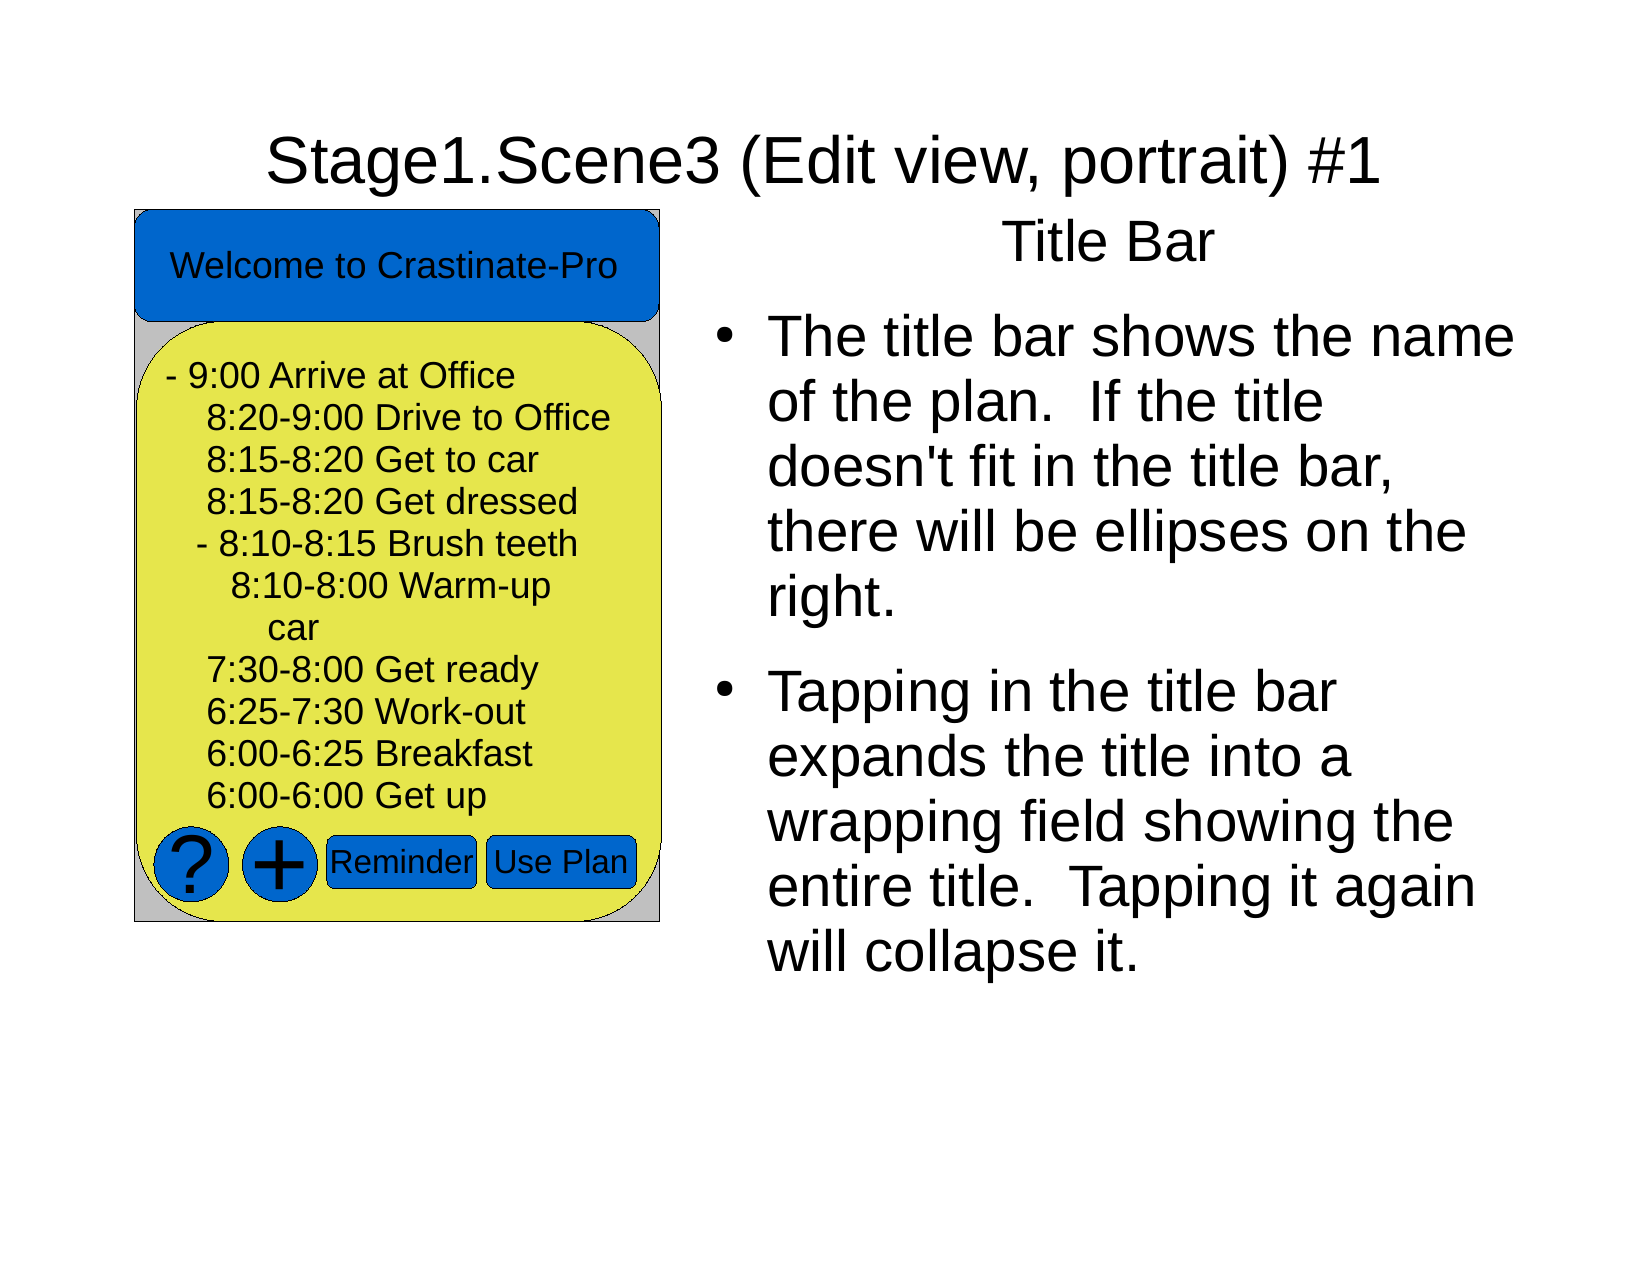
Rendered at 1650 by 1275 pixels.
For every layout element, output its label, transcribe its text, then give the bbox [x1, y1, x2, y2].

text_box [646, 209, 660, 226]
text_box [584, 855, 660, 922]
text_box + [242, 826, 318, 902]
text_box Use Plan [486, 835, 637, 889]
text_box ? [153, 826, 229, 902]
title Stage1.Scene3 (Edit view, portrait) #1 [135, 112, 1515, 210]
text_box [134, 209, 147, 222]
list Title Bar The title bar shows the name of the plan. If the title doesn't fit in the title bar, there will be ellipses on the right. Tapping in the title bar expands the title into a wrapping field showing the entire title. Tapping it again will collapse it. [696, 209, 1522, 981]
text_box [134, 309, 214, 922]
text_box Reminder [326, 835, 477, 889]
text_box Welcome to Crastinate-Pro [134, 209, 660, 322]
text_box - 9:00 Arrive at Office 8:20-9:00 Drive to Office 8:15-8:20 Get to car 8:15-8:20 Get dressed - 8:10-8:15 Brush teeth 8:10-8:00 Warm-up car 7:30-8:00 Get ready 6:25-7:30 Work-out 6:00-6:25 Breakfast 6:00-6:00 Get up [136, 321, 662, 922]
text_box [592, 304, 660, 388]
